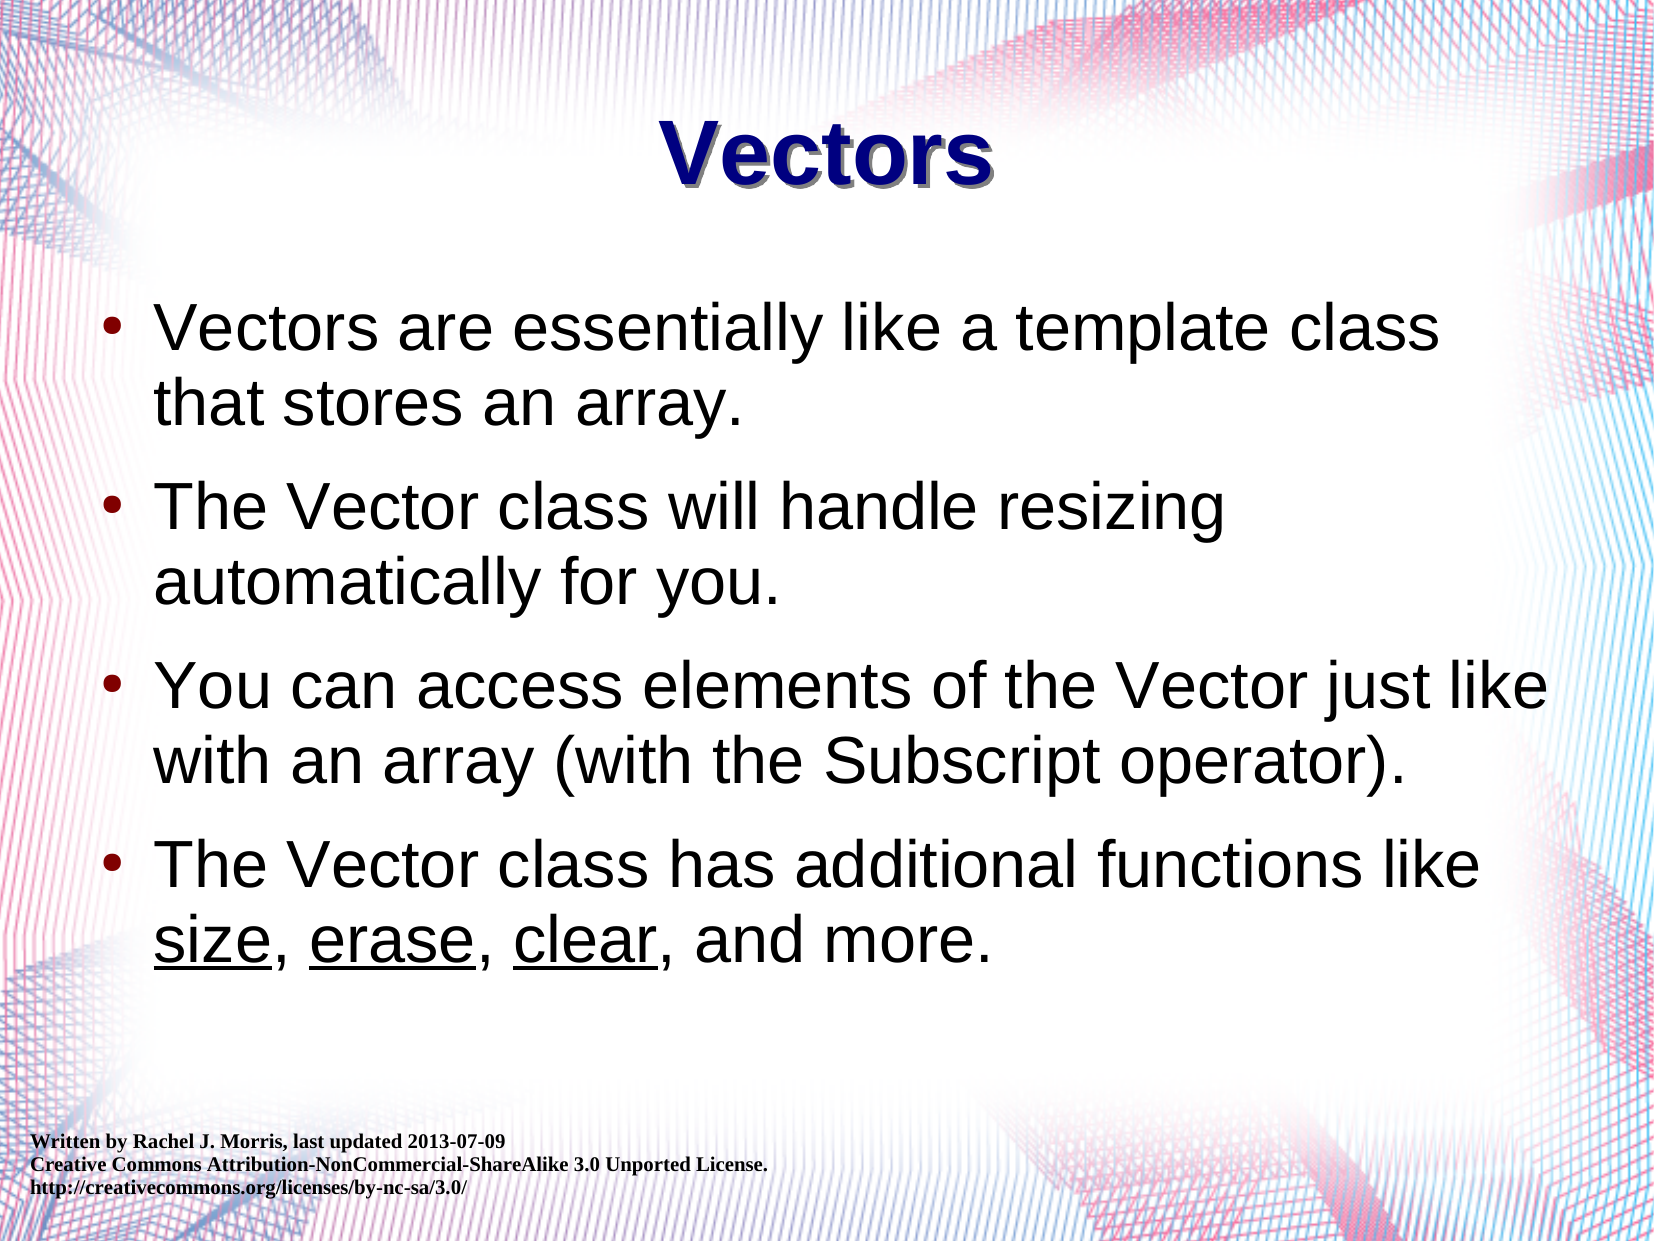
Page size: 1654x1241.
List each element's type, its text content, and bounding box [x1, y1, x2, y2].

title Vectors [82, 49, 1571, 257]
list Vectors are essentially like a template class that stores an array. The Vector class will handle resizing automatically for you. You can access elements of the Vector just like with an array (with the Subscript operator). The Vector class has additional functions like size, erase, clear, and more. [82, 290, 1571, 1010]
picture [0, 0, 1654, 1241]
